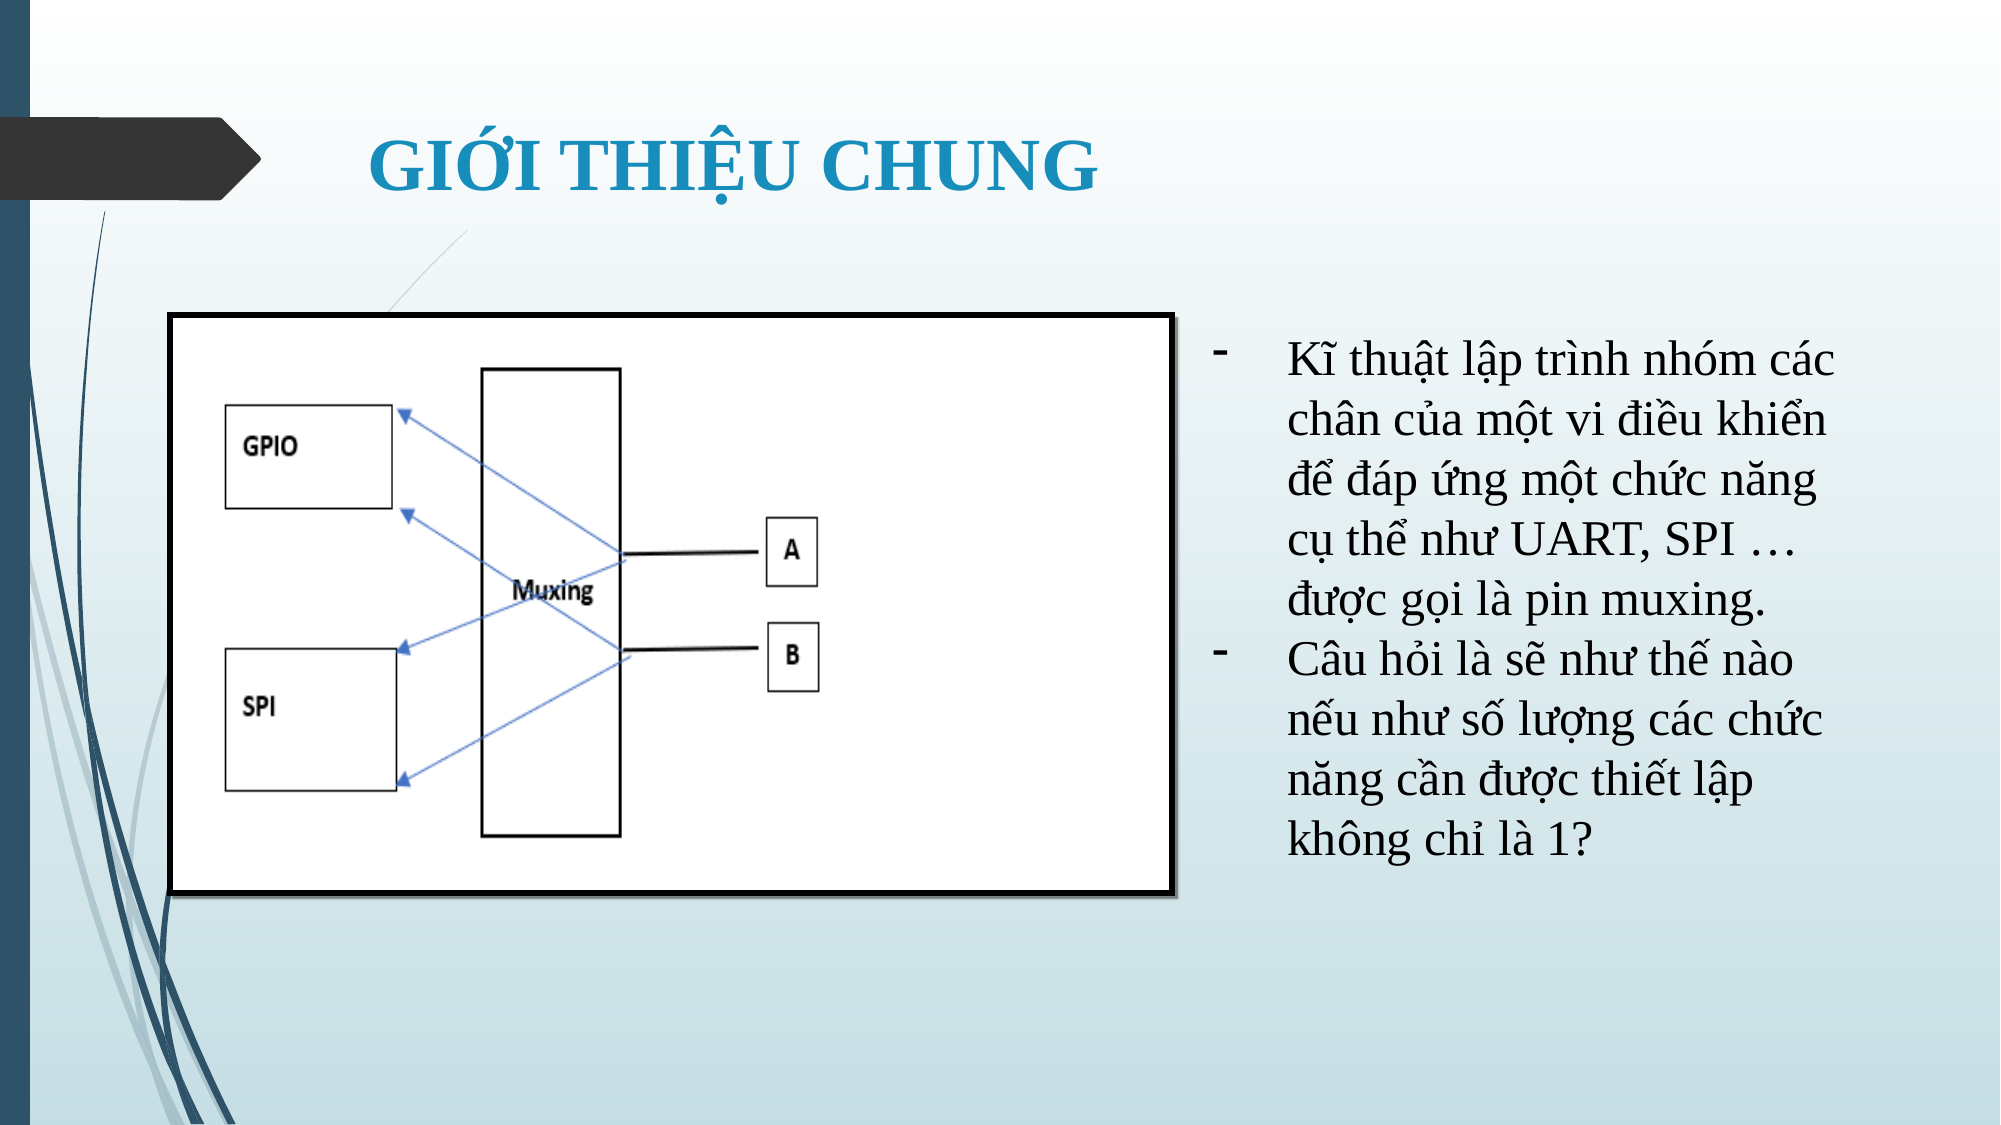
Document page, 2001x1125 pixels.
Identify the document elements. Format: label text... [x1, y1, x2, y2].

text_box Kĩ thuật lập trình nhóm các chân của một vi điều khiển để đáp ứng một chức năng cụ thể như UART, SPI … được gọi là pin muxing. Câu hỏi là sẽ như thế nào nếu như số lượng các chức năng cần được thiết lập không chỉ là 1? [1197, 318, 1869, 873]
picture [173, 318, 1169, 890]
title GIỚI THIỆU CHUNG [352, 108, 1815, 319]
